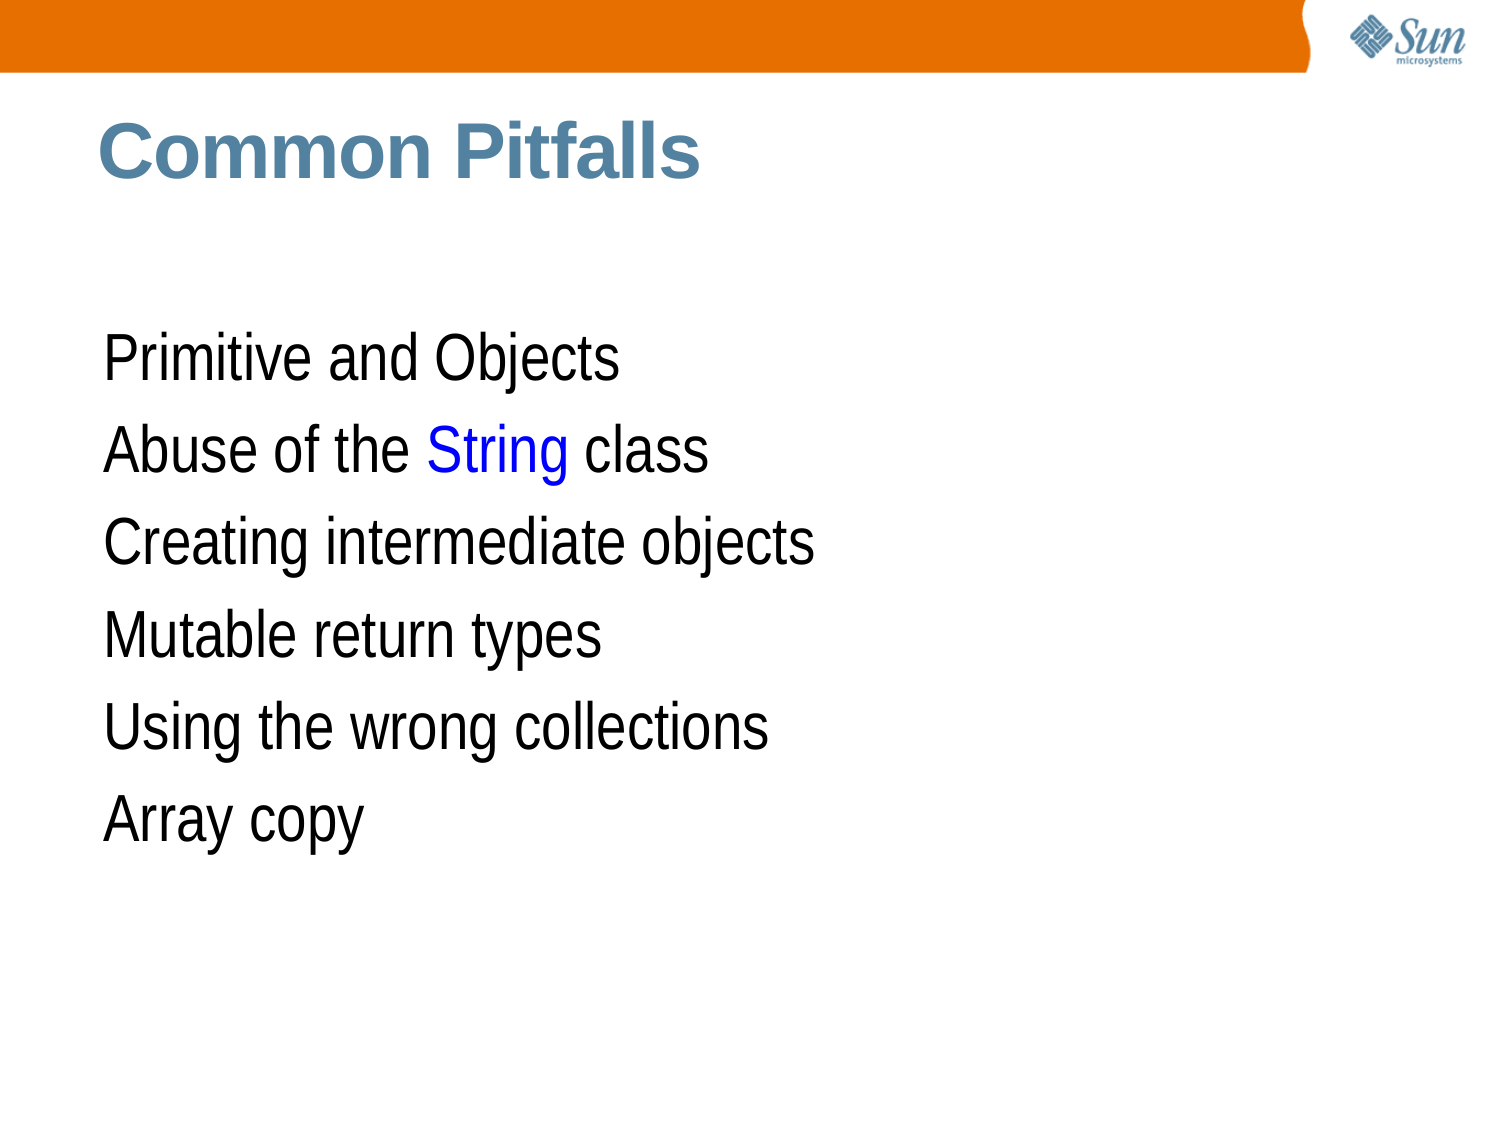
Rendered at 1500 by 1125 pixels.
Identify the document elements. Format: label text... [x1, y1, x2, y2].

list Primitive and Objects Abuse of the String class Creating intermediate objects Mutable return types Using the wrong collections Array copy [83, 328, 1455, 1038]
picture [0, 0, 1500, 75]
title Common Pitfalls [97, 115, 1460, 222]
